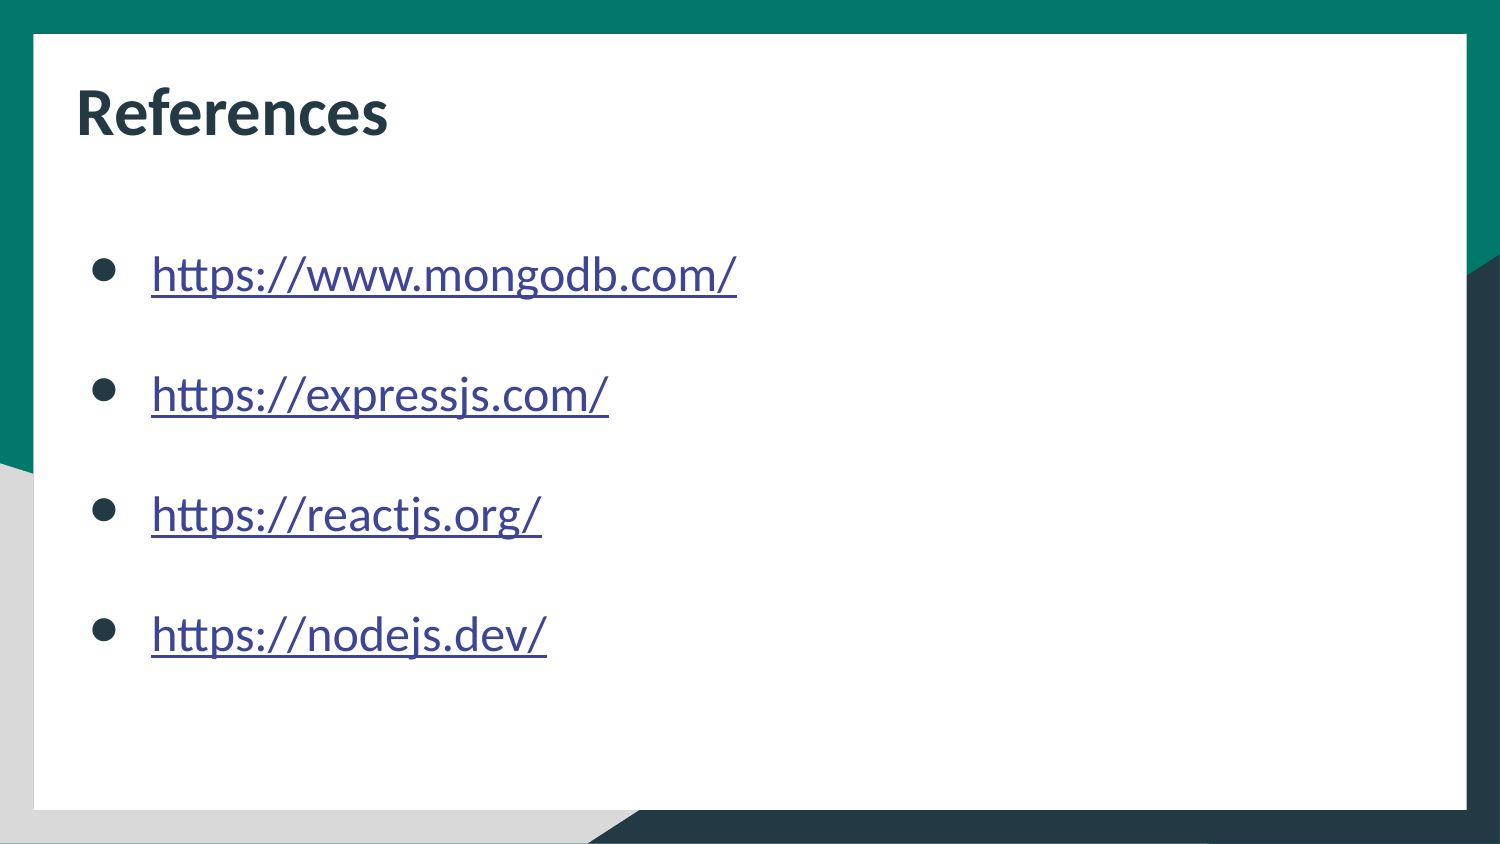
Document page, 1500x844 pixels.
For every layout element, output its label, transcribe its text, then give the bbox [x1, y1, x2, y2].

text_box References https://www.mongodb.com/ https://expressjs.com/ https://reactjs.org/ https://nodejs.dev/ [61, 51, 1442, 783]
